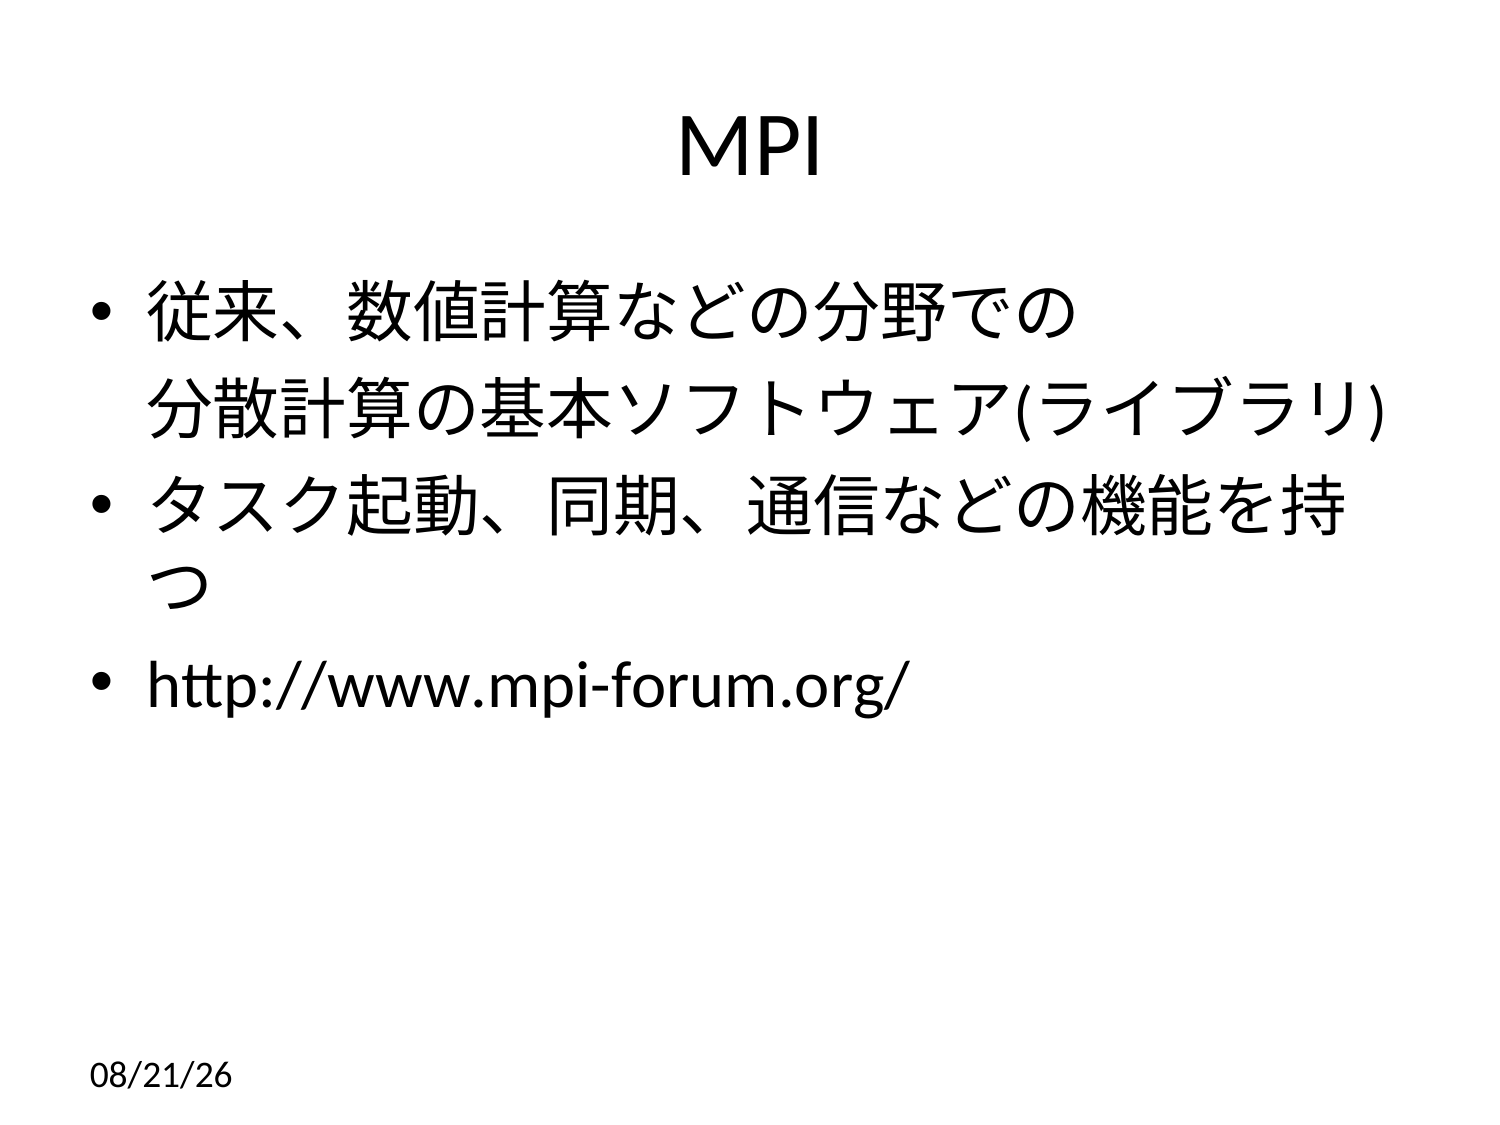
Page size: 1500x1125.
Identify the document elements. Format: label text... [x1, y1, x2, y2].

title MPI [75, 21, 1426, 257]
list 従来、数値計算などの分野での 分散計算の基本ソフトウェア(ライブラリ) タスク起動、同期、通信などの機能を持つ http://www.mpi-forum.org/ [75, 262, 1426, 1006]
